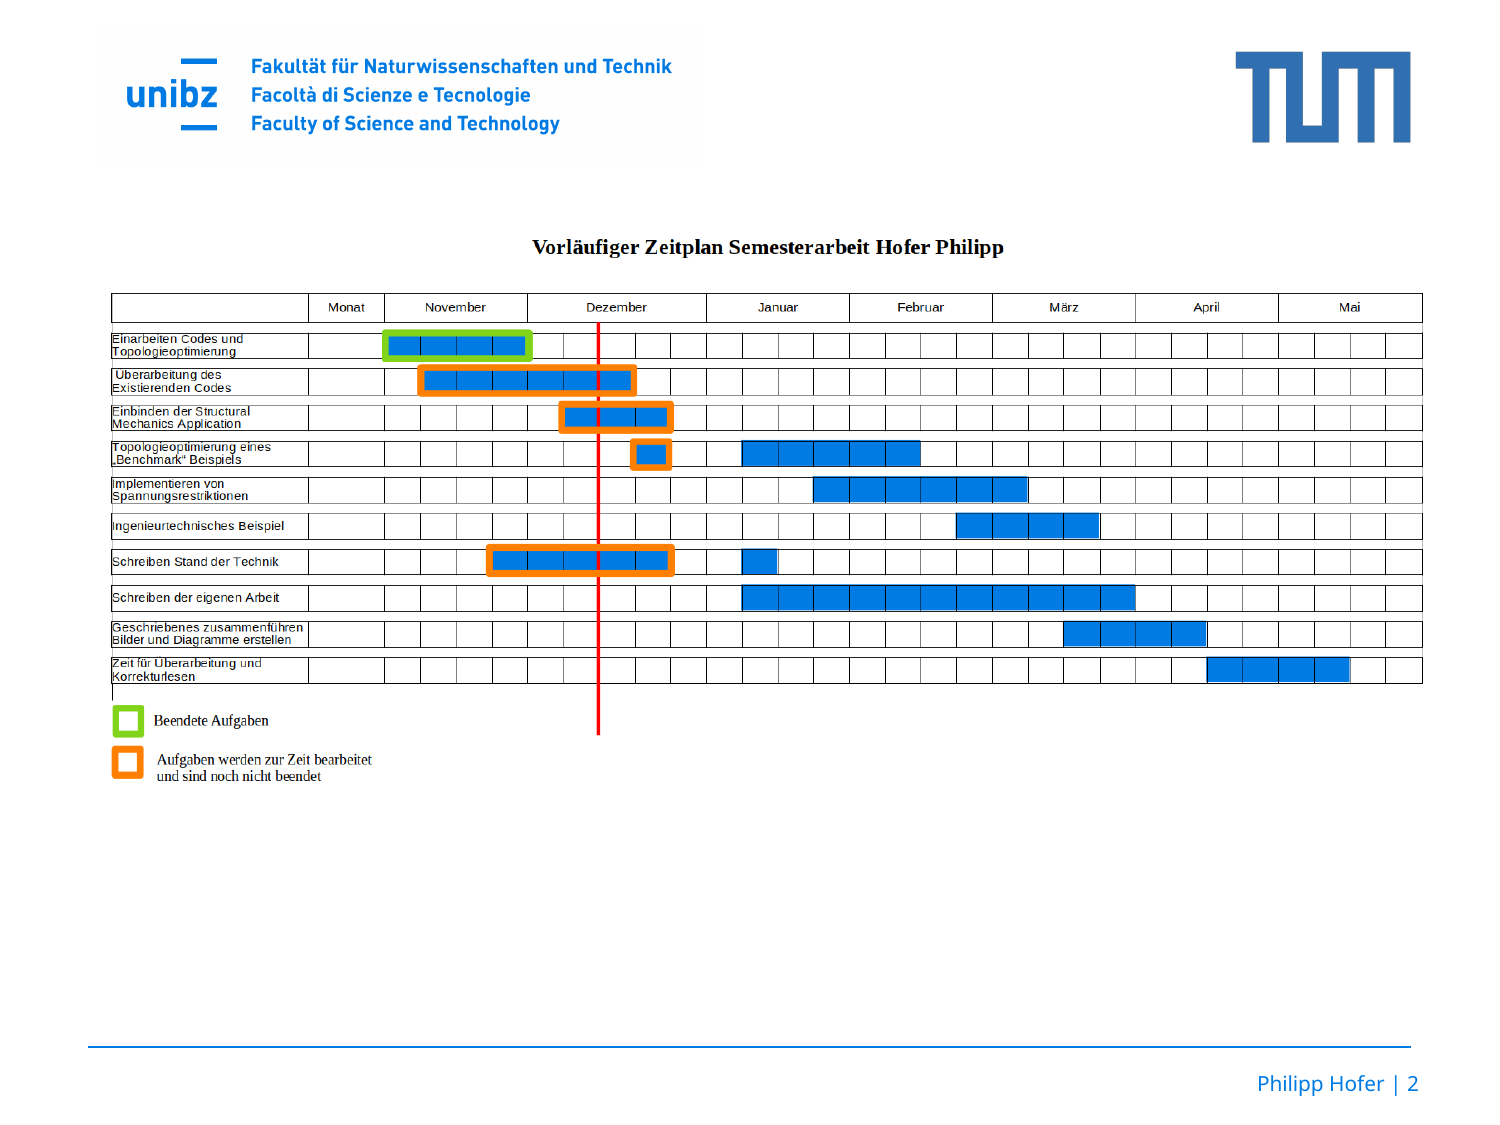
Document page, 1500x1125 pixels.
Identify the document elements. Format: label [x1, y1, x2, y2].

picture [70, 0, 1500, 898]
picture [97, 28, 703, 164]
